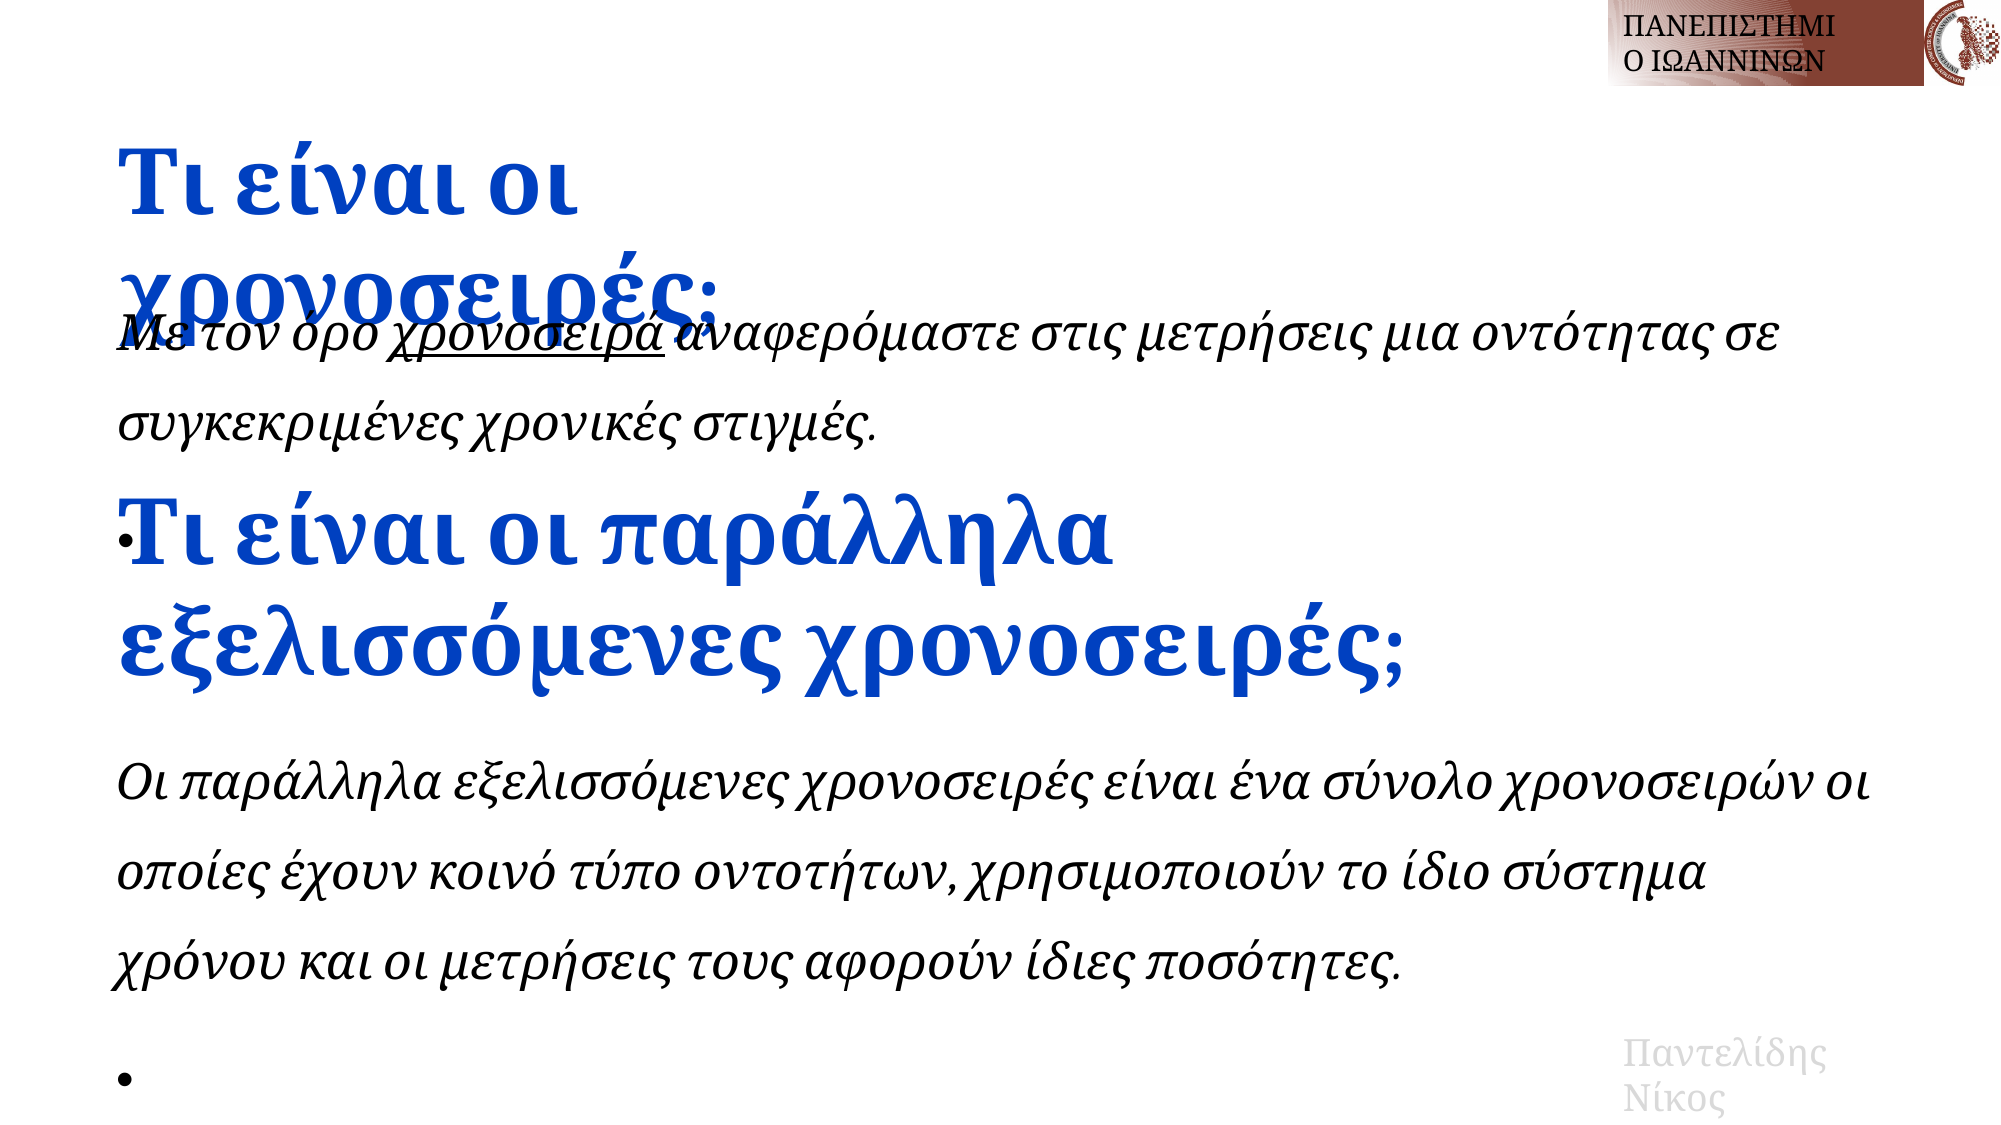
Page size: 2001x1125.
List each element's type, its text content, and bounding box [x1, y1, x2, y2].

text_box Τι είναι οι χρονοσειρές; [103, 114, 1143, 242]
text_box Οι παράλληλα εξελισσόμενες χρονοσειρές είναι ένα σύνολο χρονοσειρών οι οποίες έχουν κοινό τύπο οντοτήτων, χρησιμοποιούν το ίδιο σύστημα χρόνου και οι μετρήσεις τους αφορούν ίδιες ποσότητες. [101, 712, 1897, 1103]
text_box Τι είναι οι παράλληλα εξελισσόμενες χρονοσειρές; [103, 465, 1754, 704]
text_box Με τον όρο χρονοσειρά αναφερόμαστε στις μετρήσεις μια οντότητας σε συγκεκριμένες χρονικές στιγμές. [102, 263, 1898, 563]
